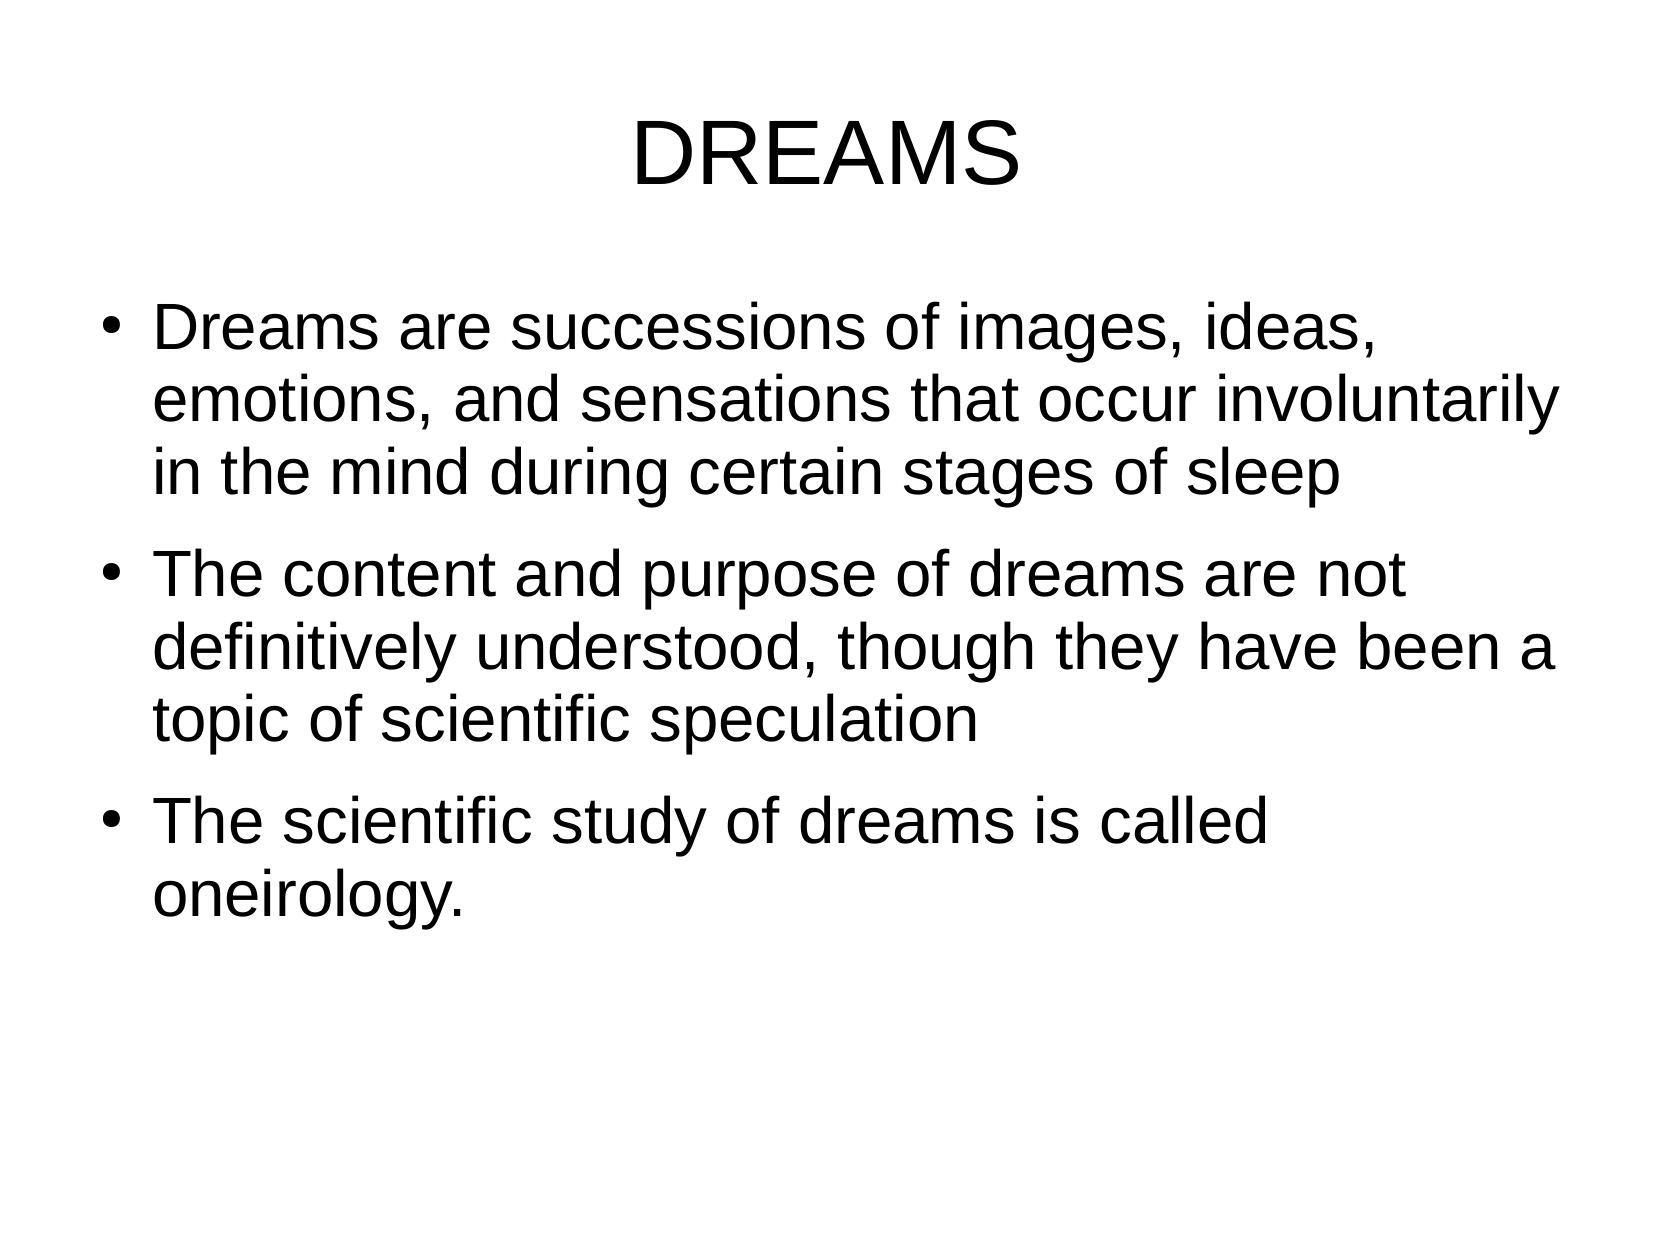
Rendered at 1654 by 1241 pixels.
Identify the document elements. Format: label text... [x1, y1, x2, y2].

list Dreams are successions of images, ideas, emotions, and sensations that occur involuntarily in the mind during certain stages of sleep The content and purpose of dreams are not definitively understood, though they have been a topic of scientific speculation The scientific study of dreams is called oneirology. [82, 290, 1571, 1010]
title DREAMS [82, 49, 1571, 257]
